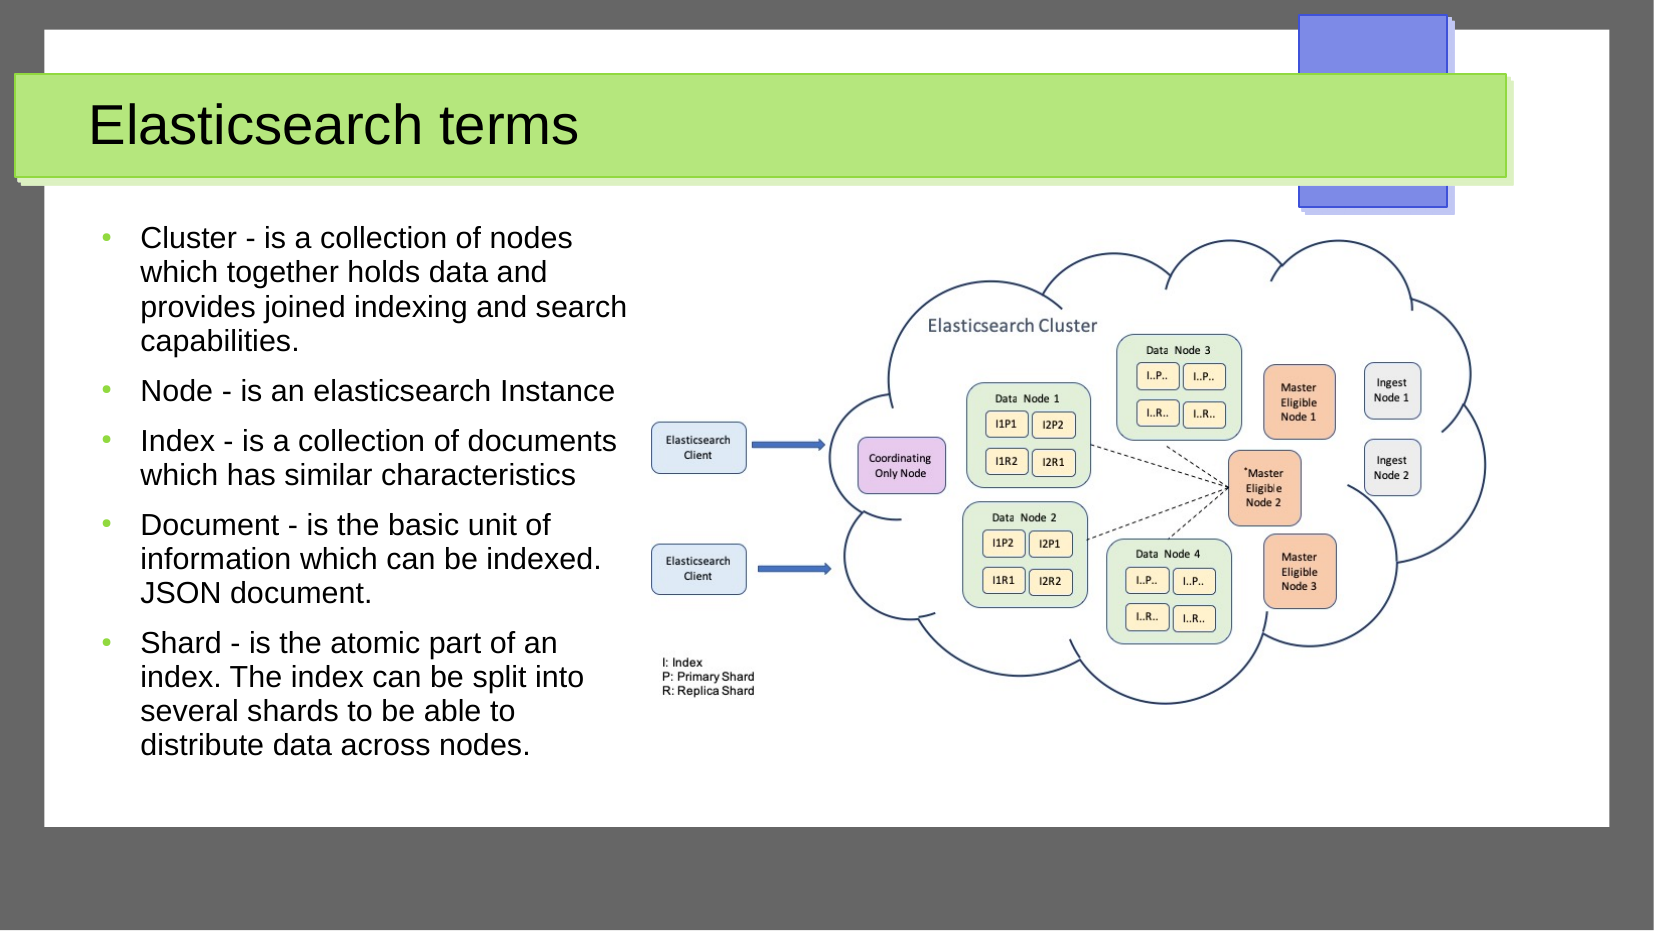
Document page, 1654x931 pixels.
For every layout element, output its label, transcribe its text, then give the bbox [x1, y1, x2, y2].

title Elasticsearch terms [88, 73, 1506, 178]
list Cluster - is a collection of nodes which together holds data and provides joined indexing and search capabilities. Node - is an elasticsearch Instance Index - is a collection of documents which has similar characteristics Document - is the basic unit of information which can be indexed. JSON document. Shard - is the atomic part of an index. The index can be split into several shards to be able to distribute data across nodes. [88, 221, 638, 813]
picture [637, 231, 1501, 713]
